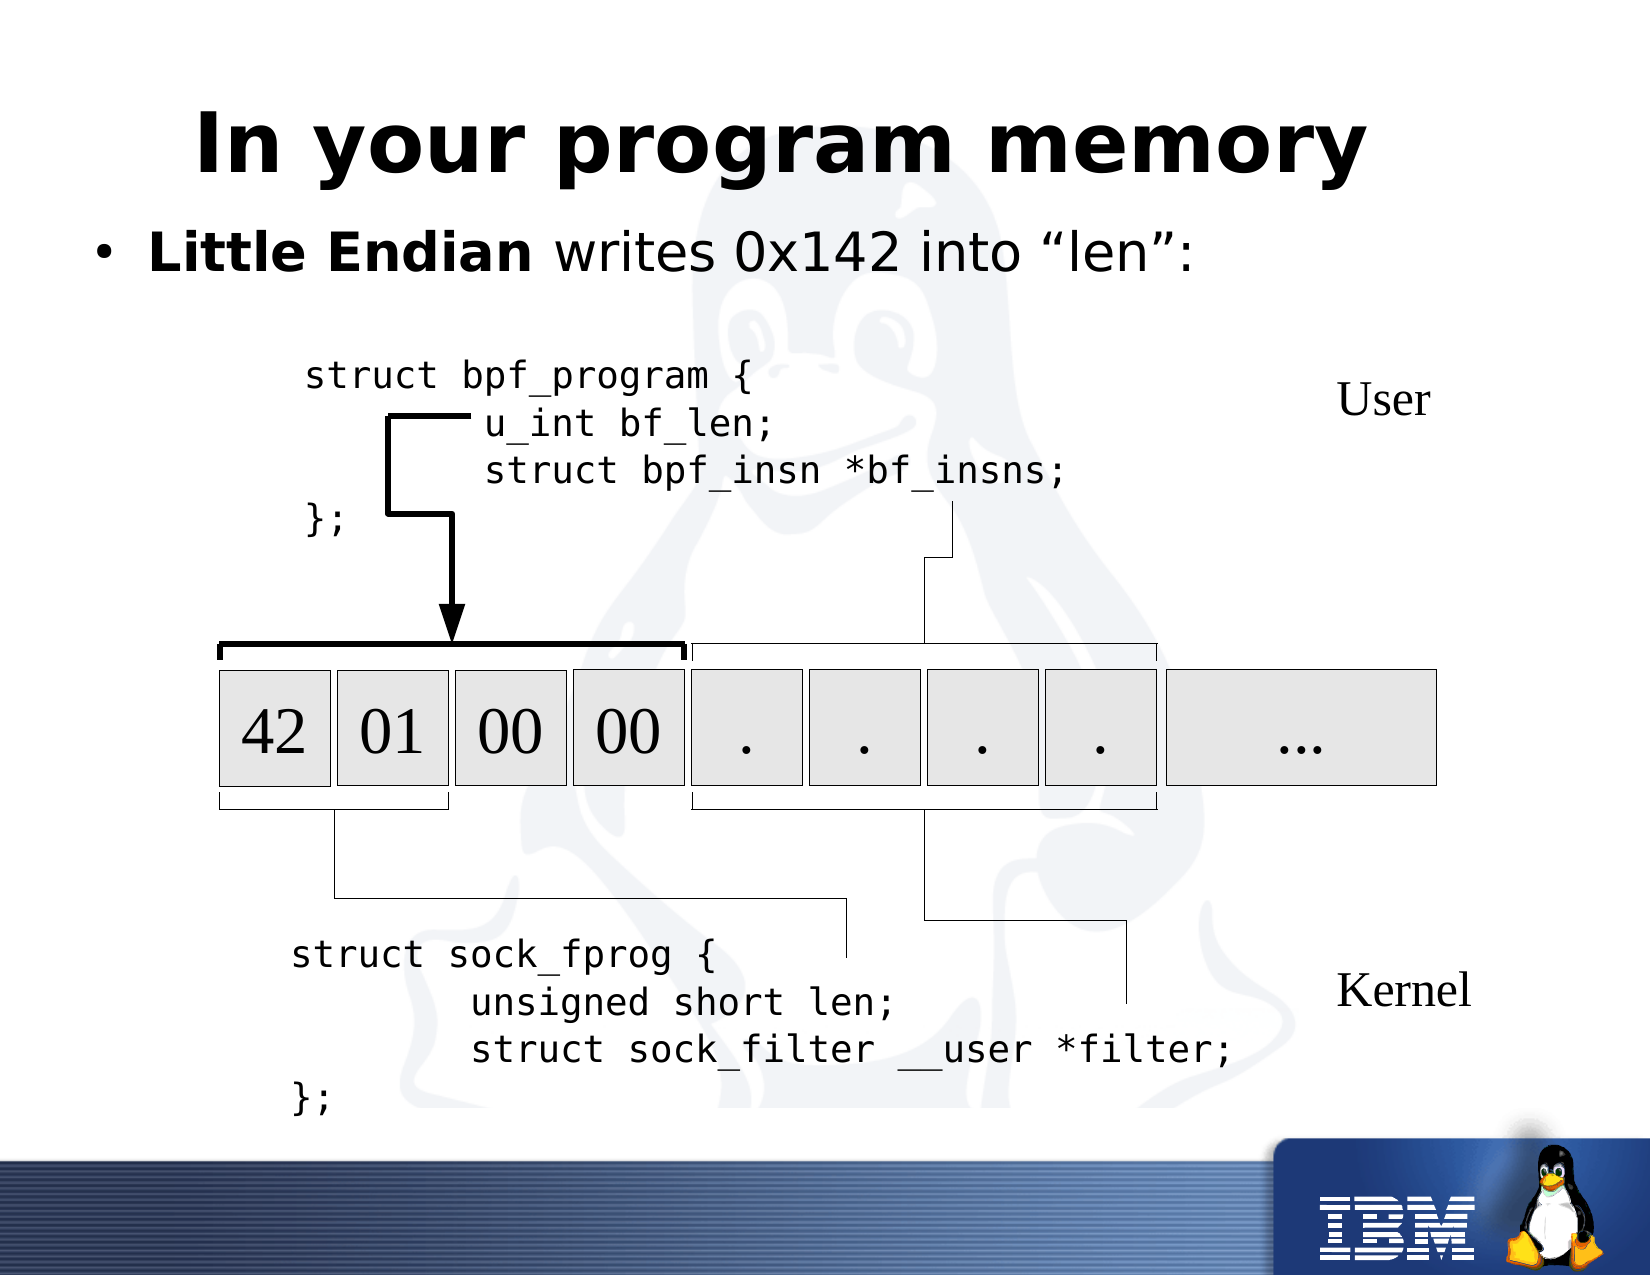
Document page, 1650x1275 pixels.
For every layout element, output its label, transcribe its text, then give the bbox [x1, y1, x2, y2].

text_box ... [1166, 669, 1437, 786]
text_box . [809, 669, 921, 786]
text_box . [927, 669, 1039, 786]
title In your program memory [76, 76, 1457, 211]
text_box 01 [337, 670, 449, 786]
text_box struct sock_fprog { unsigned short len; struct sock_filter __user *filter; }; [290, 929, 1241, 1115]
text_box Kernel [1336, 957, 1473, 1013]
text_box . [1045, 669, 1157, 786]
list Little Endian writes 0x142 into “len”: [76, 221, 1457, 366]
text_box 42 [219, 670, 331, 787]
text_box User [1336, 366, 1432, 423]
text_box 00 [573, 669, 685, 786]
text_box . [691, 669, 803, 786]
text_box 00 [455, 670, 567, 786]
text_box struct bpf_program { u_int bf_len; struct bpf_insn *bf_insns; }; [303, 350, 1256, 583]
